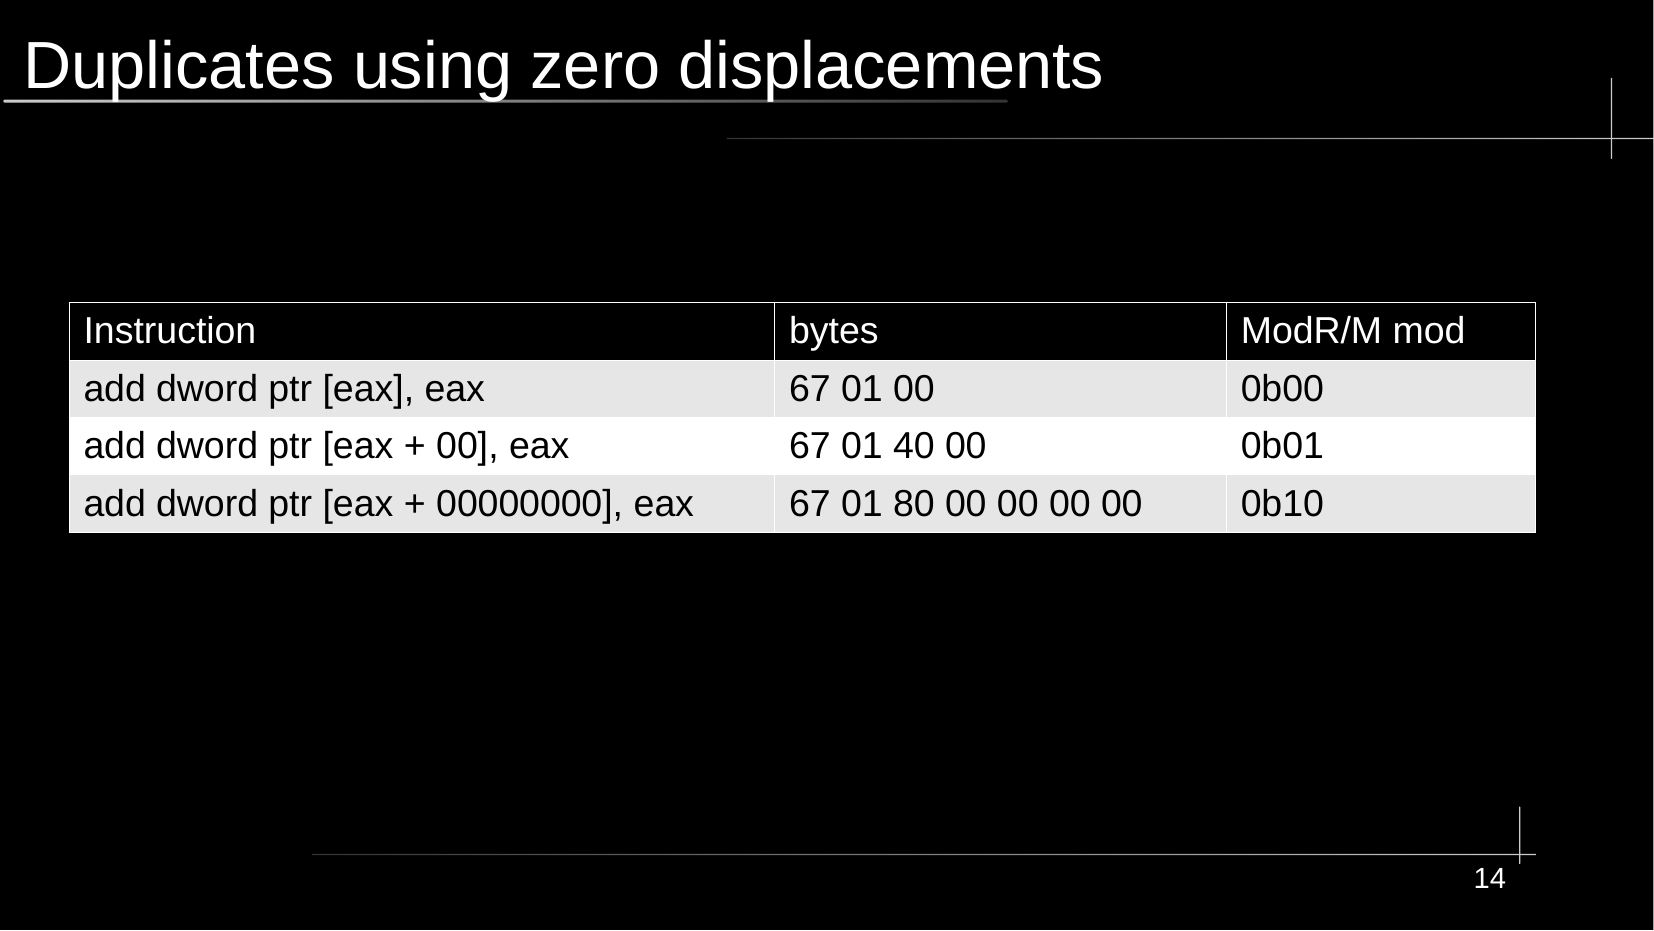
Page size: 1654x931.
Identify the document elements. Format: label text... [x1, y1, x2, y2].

table_header bytes [775, 303, 1226, 360]
table_cell 67 01 40 00 [775, 418, 1226, 474]
title Duplicates using zero displacements [23, 11, 1589, 119]
table_header Instruction [70, 303, 774, 360]
table_cell 67 01 80 00 00 00 00 [775, 475, 1226, 532]
table_cell 0b00 [1227, 361, 1535, 417]
table_cell 67 01 00 [775, 361, 1226, 417]
table_cell 0b10 [1227, 475, 1535, 532]
table_cell add dword ptr [eax], eax [70, 361, 774, 417]
table_header ModR/M mod [1227, 303, 1535, 360]
table_cell 0b01 [1227, 418, 1535, 474]
table_cell add dword ptr [eax + 00000000], eax [70, 475, 774, 532]
table_cell add dword ptr [eax + 00], eax [70, 418, 774, 474]
